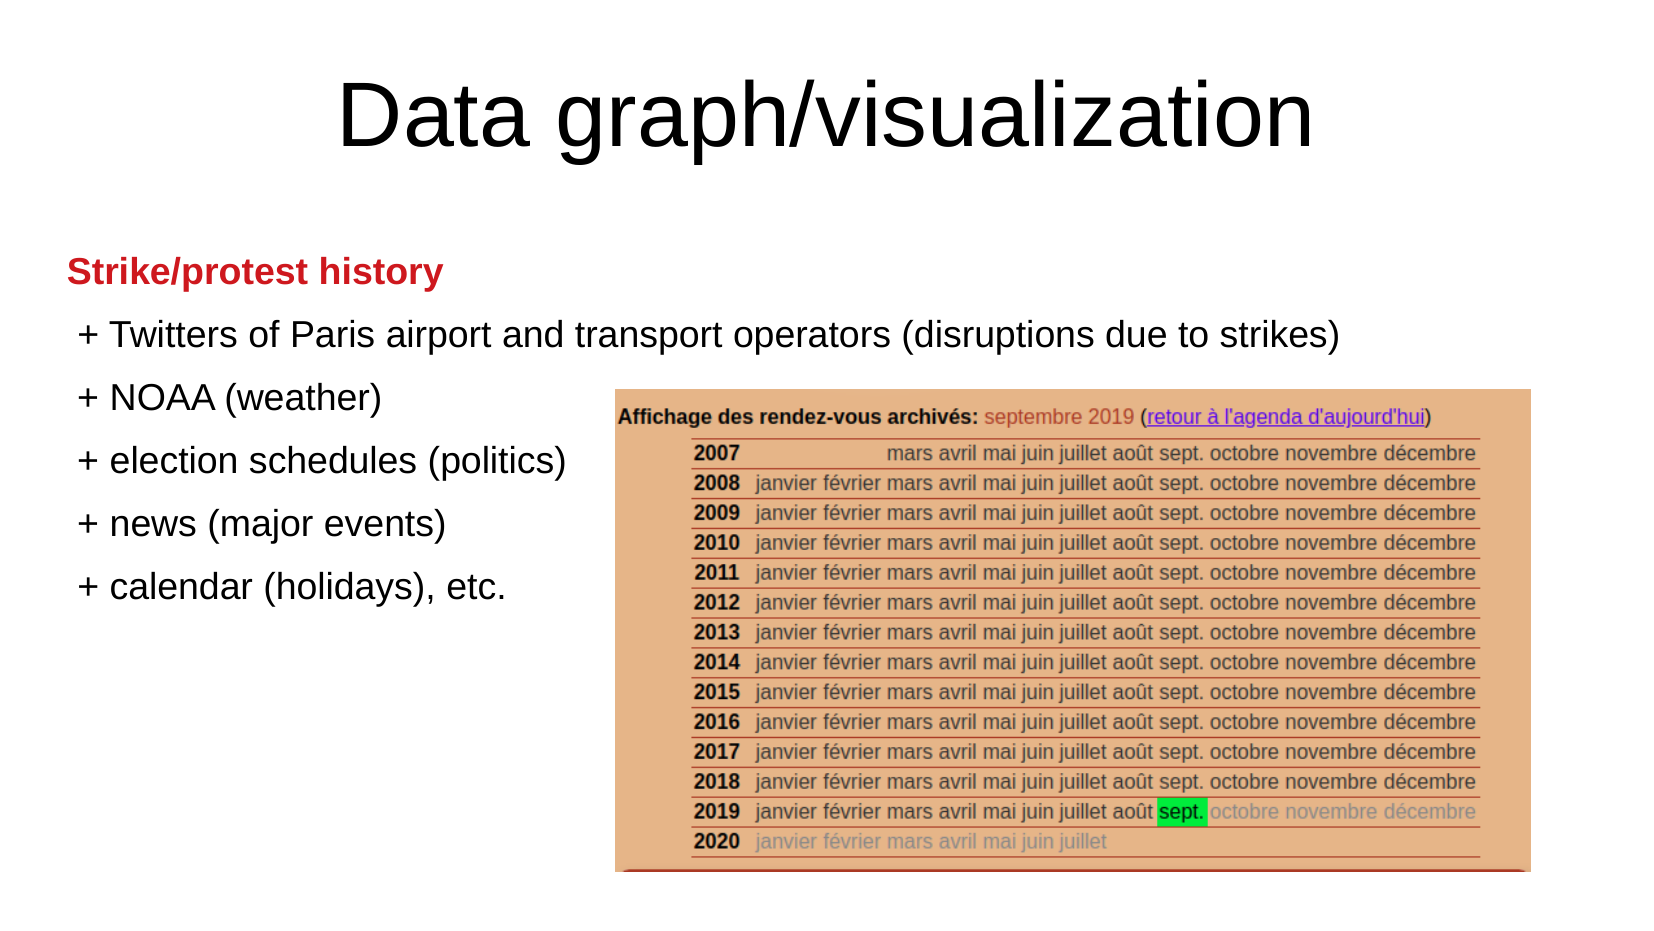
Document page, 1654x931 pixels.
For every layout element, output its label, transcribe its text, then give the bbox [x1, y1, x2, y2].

title Data graph/visualization [82, 37, 1571, 193]
picture [615, 389, 1531, 872]
text_box Strike/protest history + Twitters of Paris airport and transport operators (disruptions due to strikes) + NOAA (weather) + election schedules (politics) + news (major events) + calendar (holidays), etc. [52, 222, 1367, 616]
